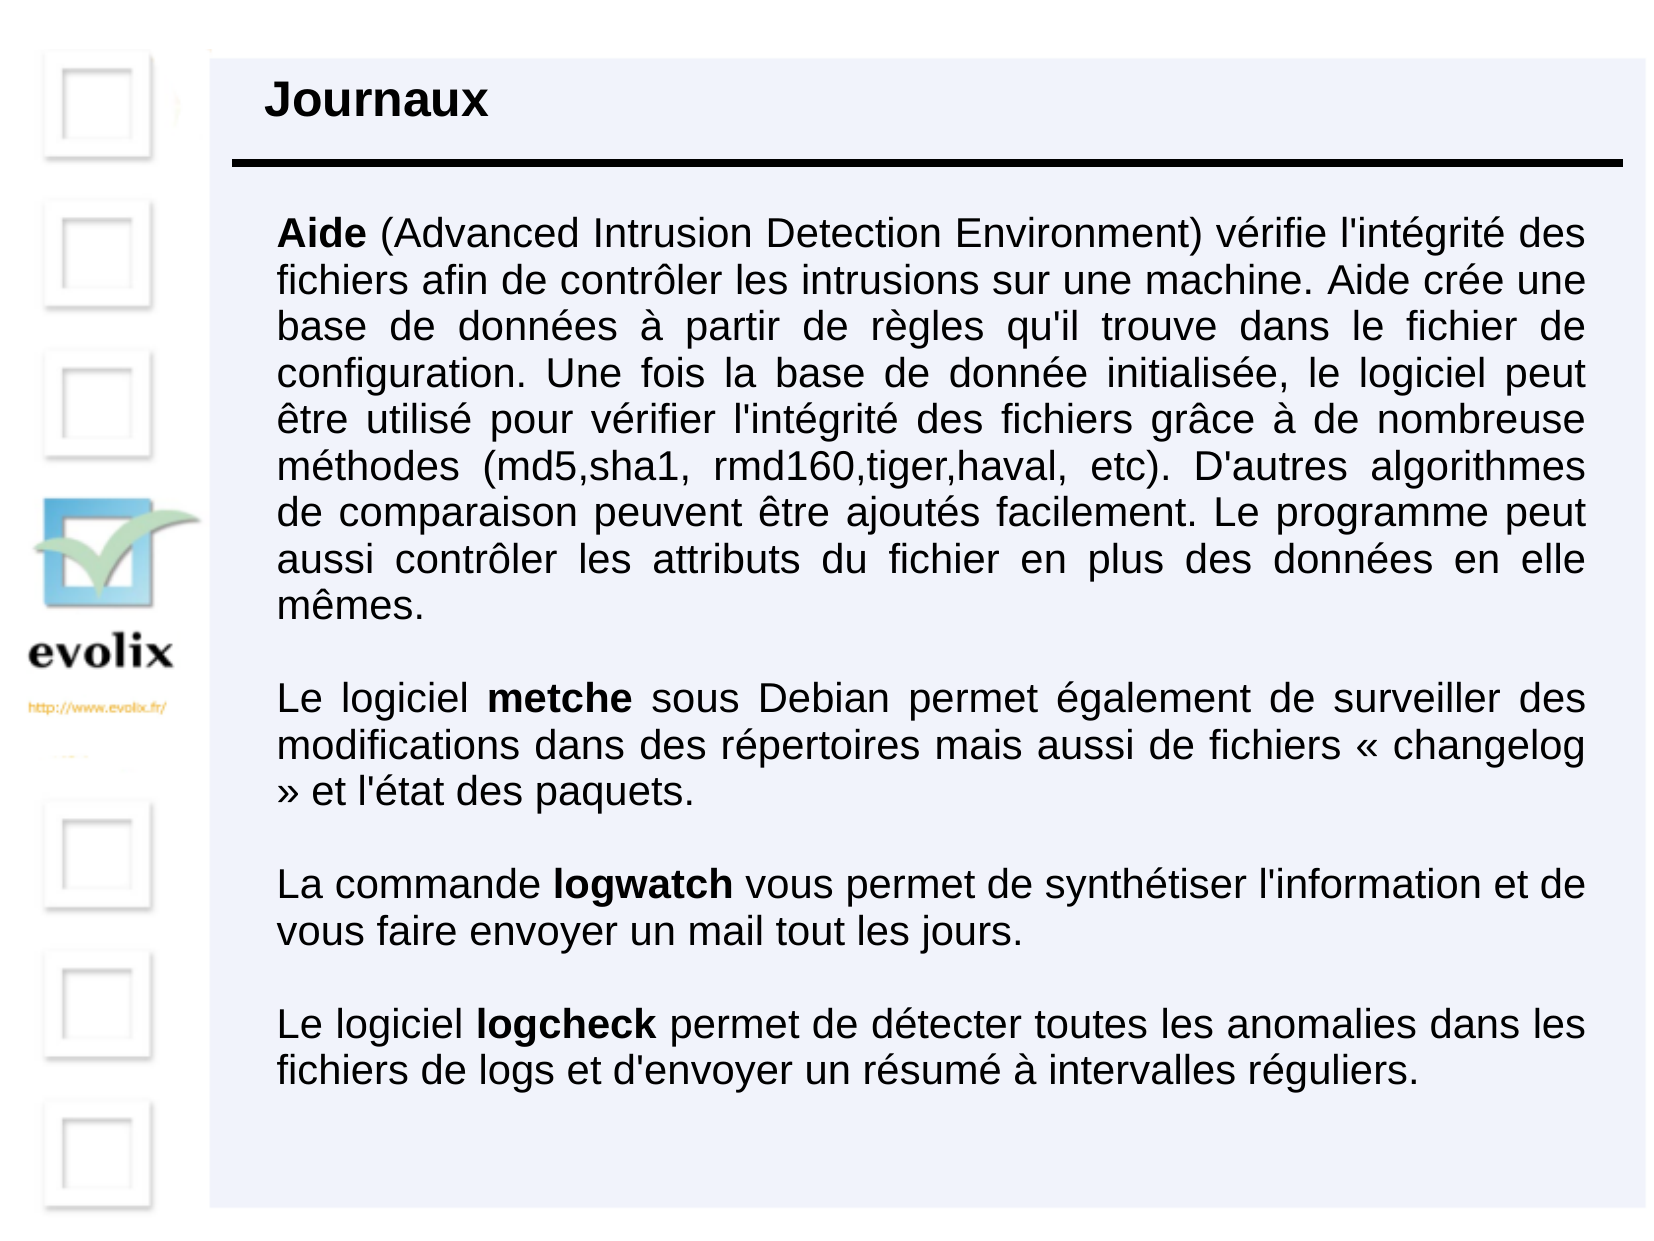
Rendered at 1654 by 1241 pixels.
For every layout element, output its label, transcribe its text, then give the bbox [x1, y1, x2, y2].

picture [0, 49, 1654, 1218]
text_box Aide (Advanced Intrusion Detection Environment) vérifie l'intégrité des fichiers afin de contrôler les intrusions sur une machine. Aide crée une base de données à partir de règles qu'il trouve dans le fichier de configuration. Une fois la base de donnée initialisée, le logiciel peut être utilisé pour vérifier l'intégrité des fichiers grâce à de nombreuse méthodes (md5,sha1, rmd160,tiger,haval, etc). D'autres algorithmes de comparaison peuvent être ajoutés facilement. Le programme peut aussi contrôler les attributs du fichier en plus des données en elle mêmes. Le logiciel metche sous Debian permet également de surveiller des modifications dans des répertoires mais aussi de fichiers « changelog » et l'état des paquets. La commande logwatch vous permet de synthétiser l'information et de vous faire envoyer un mail tout les jours. Le logiciel logcheck permet de détecter toutes les anomalies dans les fichiers de logs et d'envoyer un résumé à intervalles réguliers. [261, 202, 1602, 1148]
text_box Journaux [249, 63, 691, 135]
